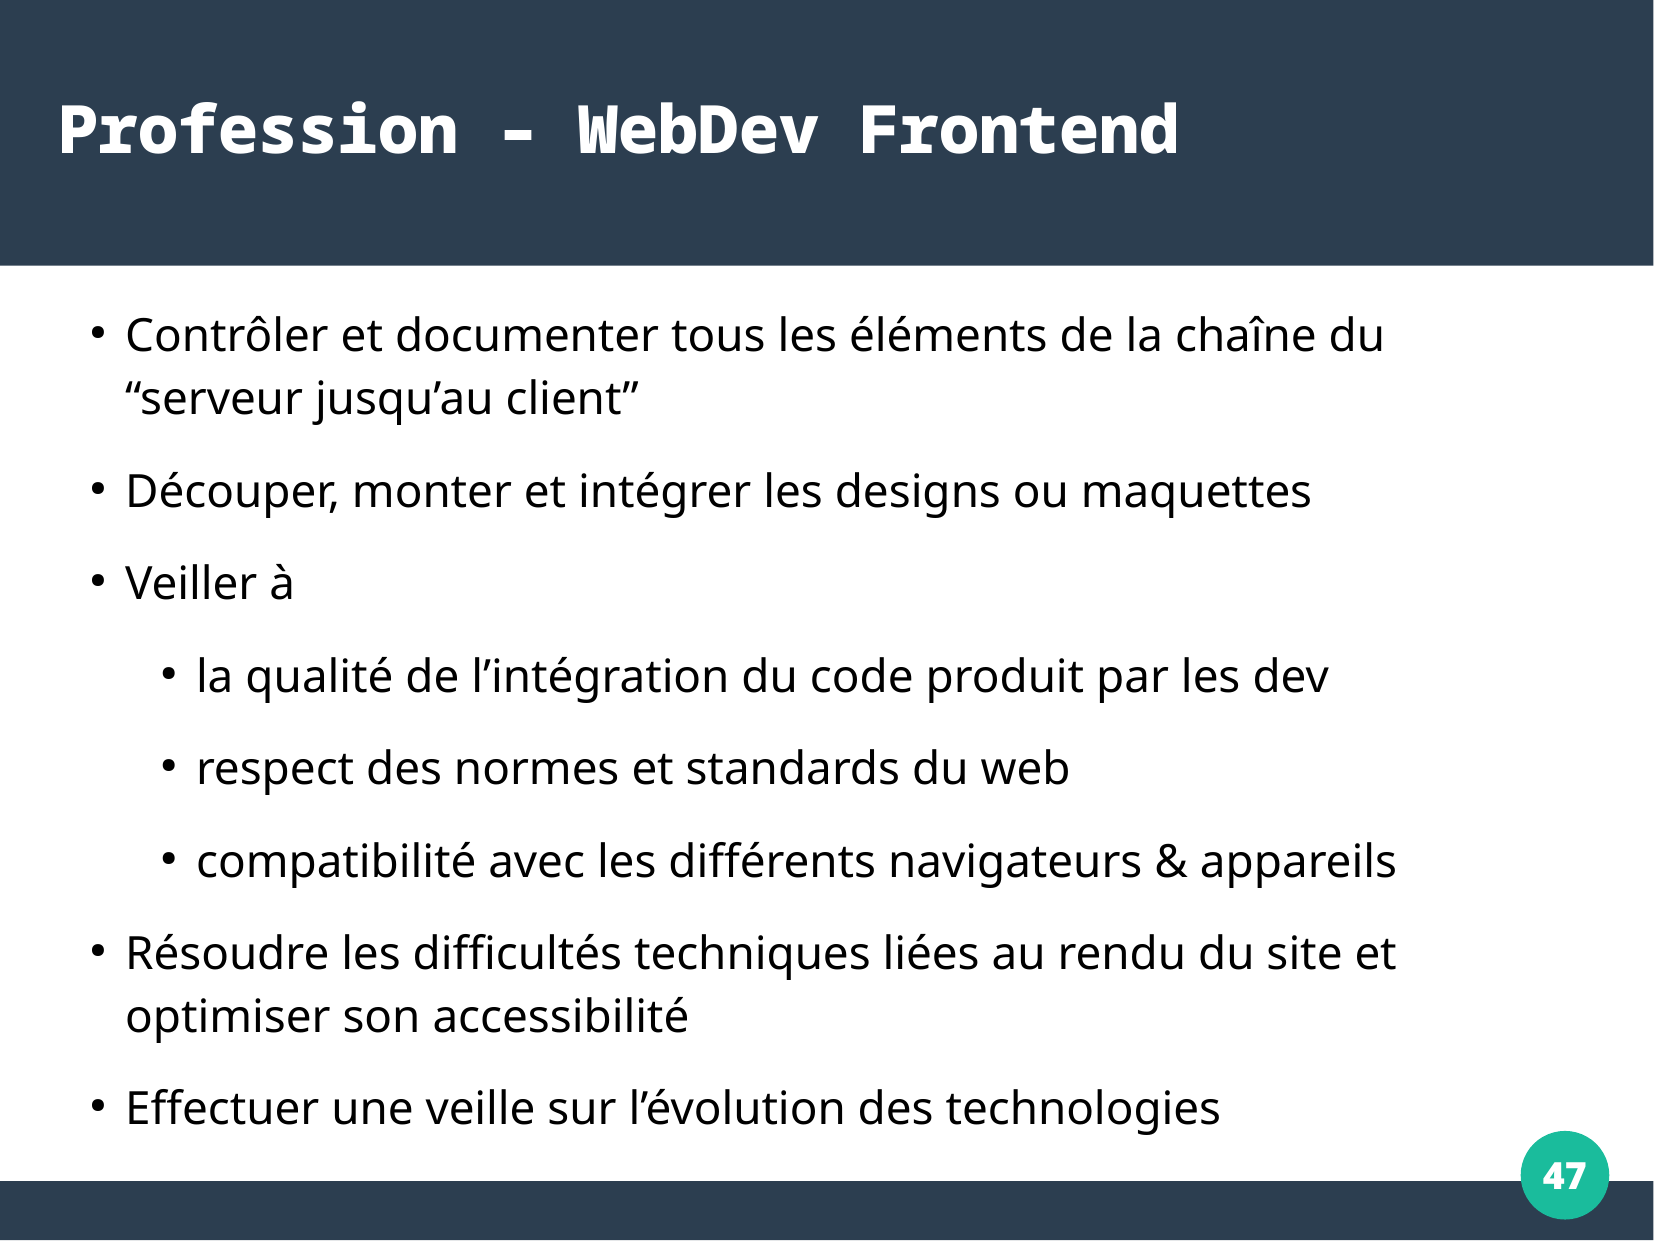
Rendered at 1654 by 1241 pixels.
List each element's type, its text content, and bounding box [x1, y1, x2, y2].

title Profession – WebDev Frontend [59, 49, 1595, 207]
text_box Contrôler et documenter tous les éléments de la chaîne du “serveur jusqu’au client” Découper, monter et intégrer les designs ou maquettes Veiller à la qualité de l’intégration du code produit par les dev respect des normes et standards du web compatibilité avec les différents navigateurs & appareils Résoudre les difficultés techniques liées au rendu du site et optimiser son accessibilité Effectuer une veille sur l’évolution des technologies [75, 295, 1576, 1241]
